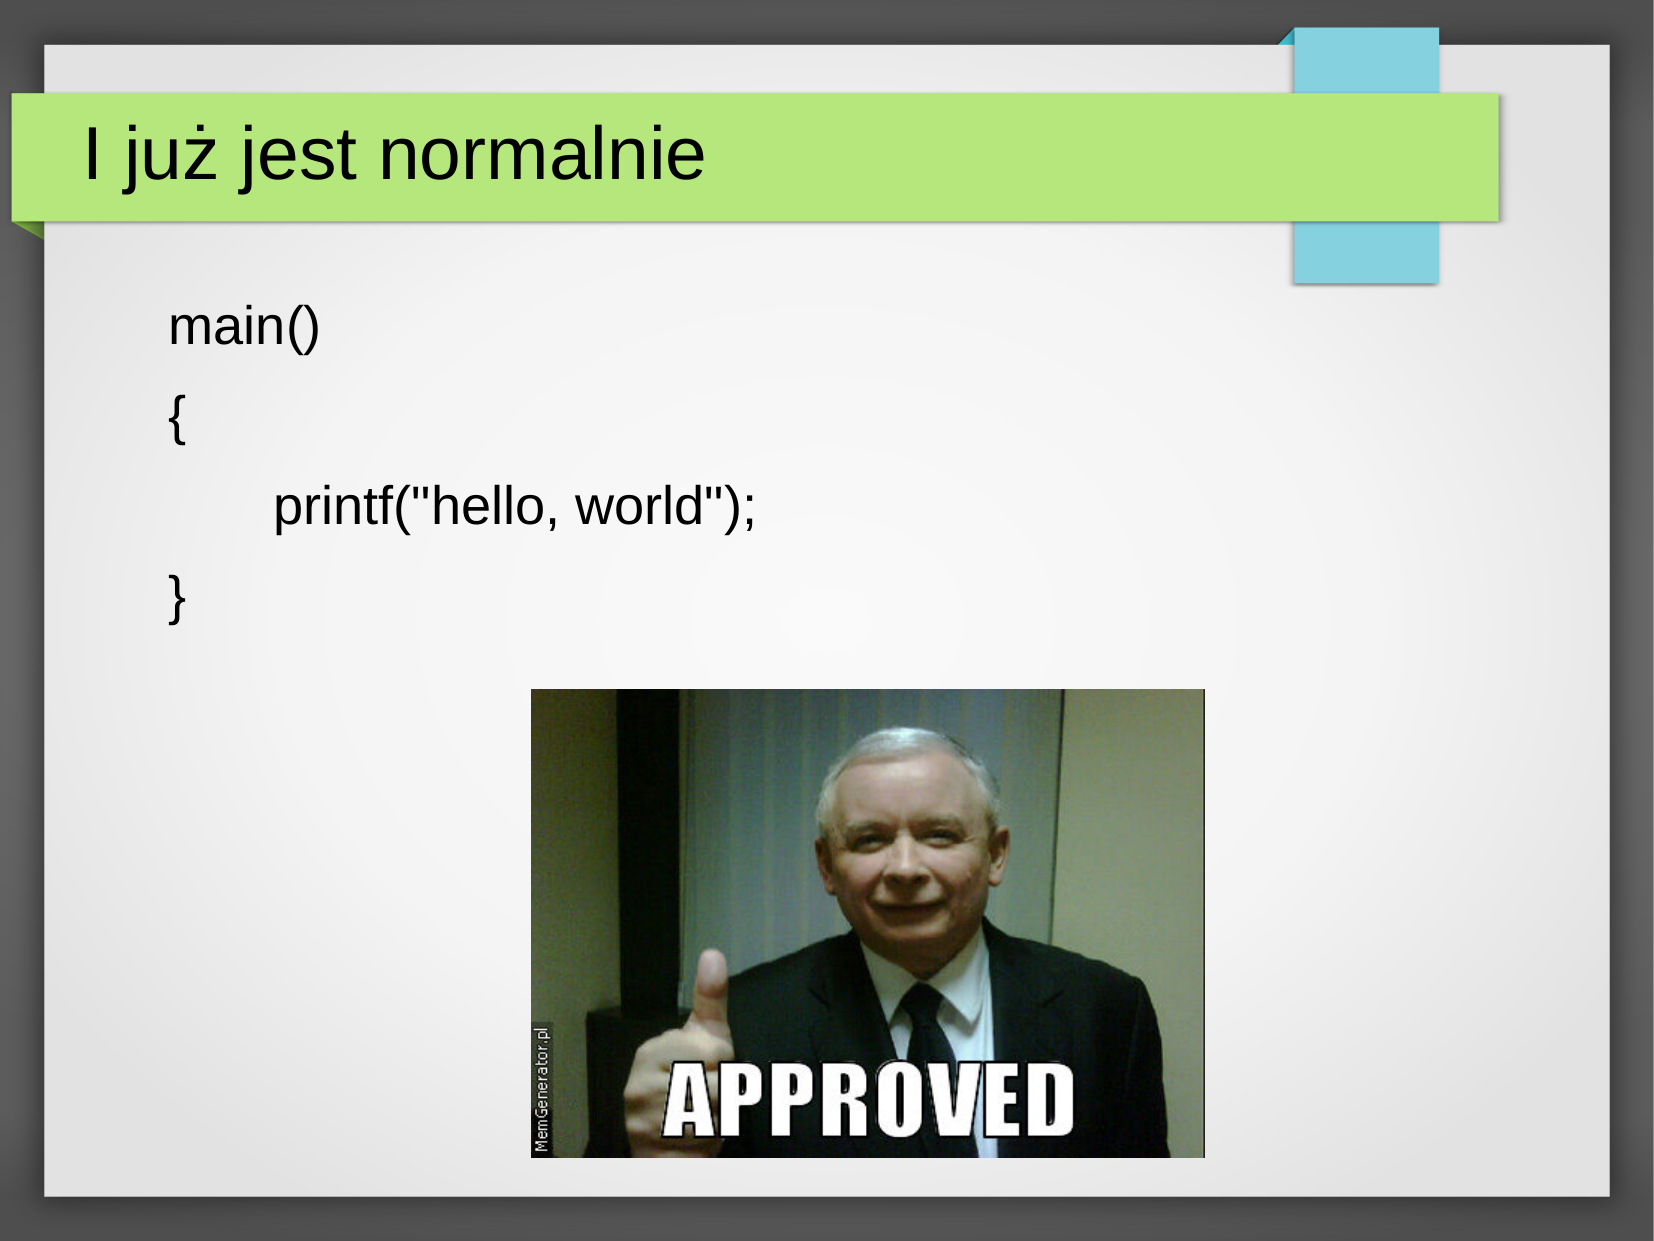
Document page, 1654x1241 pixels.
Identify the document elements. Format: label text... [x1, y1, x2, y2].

title I już jest normalnie [82, 94, 1264, 213]
list main() { printf("hello, world"); } [82, 295, 1571, 1015]
picture [0, 0, 1654, 1241]
